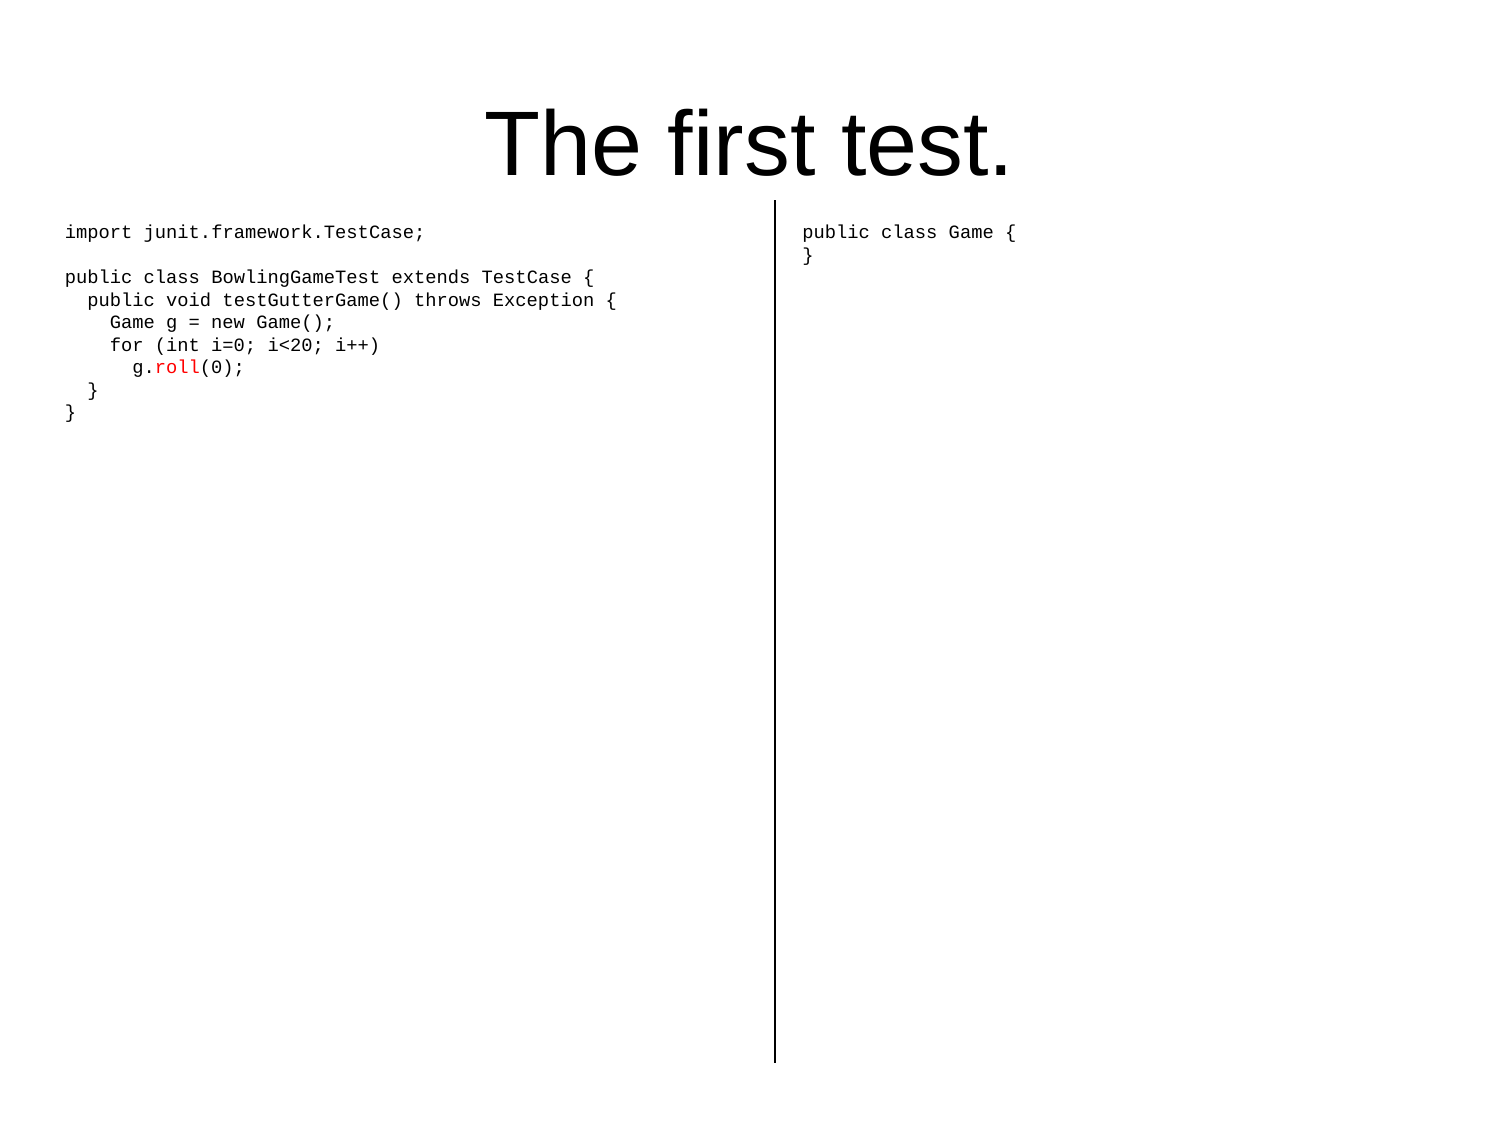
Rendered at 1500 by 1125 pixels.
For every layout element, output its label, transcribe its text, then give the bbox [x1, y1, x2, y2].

text_box import junit.framework.TestCase; public class BowlingGameTest extends TestCase { public void testGutterGame() throws Exception { Game g = new Game(); for (int i=0; i<20; i++) g.roll(0); } } [50, 212, 713, 431]
text_box public class Game { } [787, 212, 1451, 273]
title The first test. [75, 45, 1426, 233]
